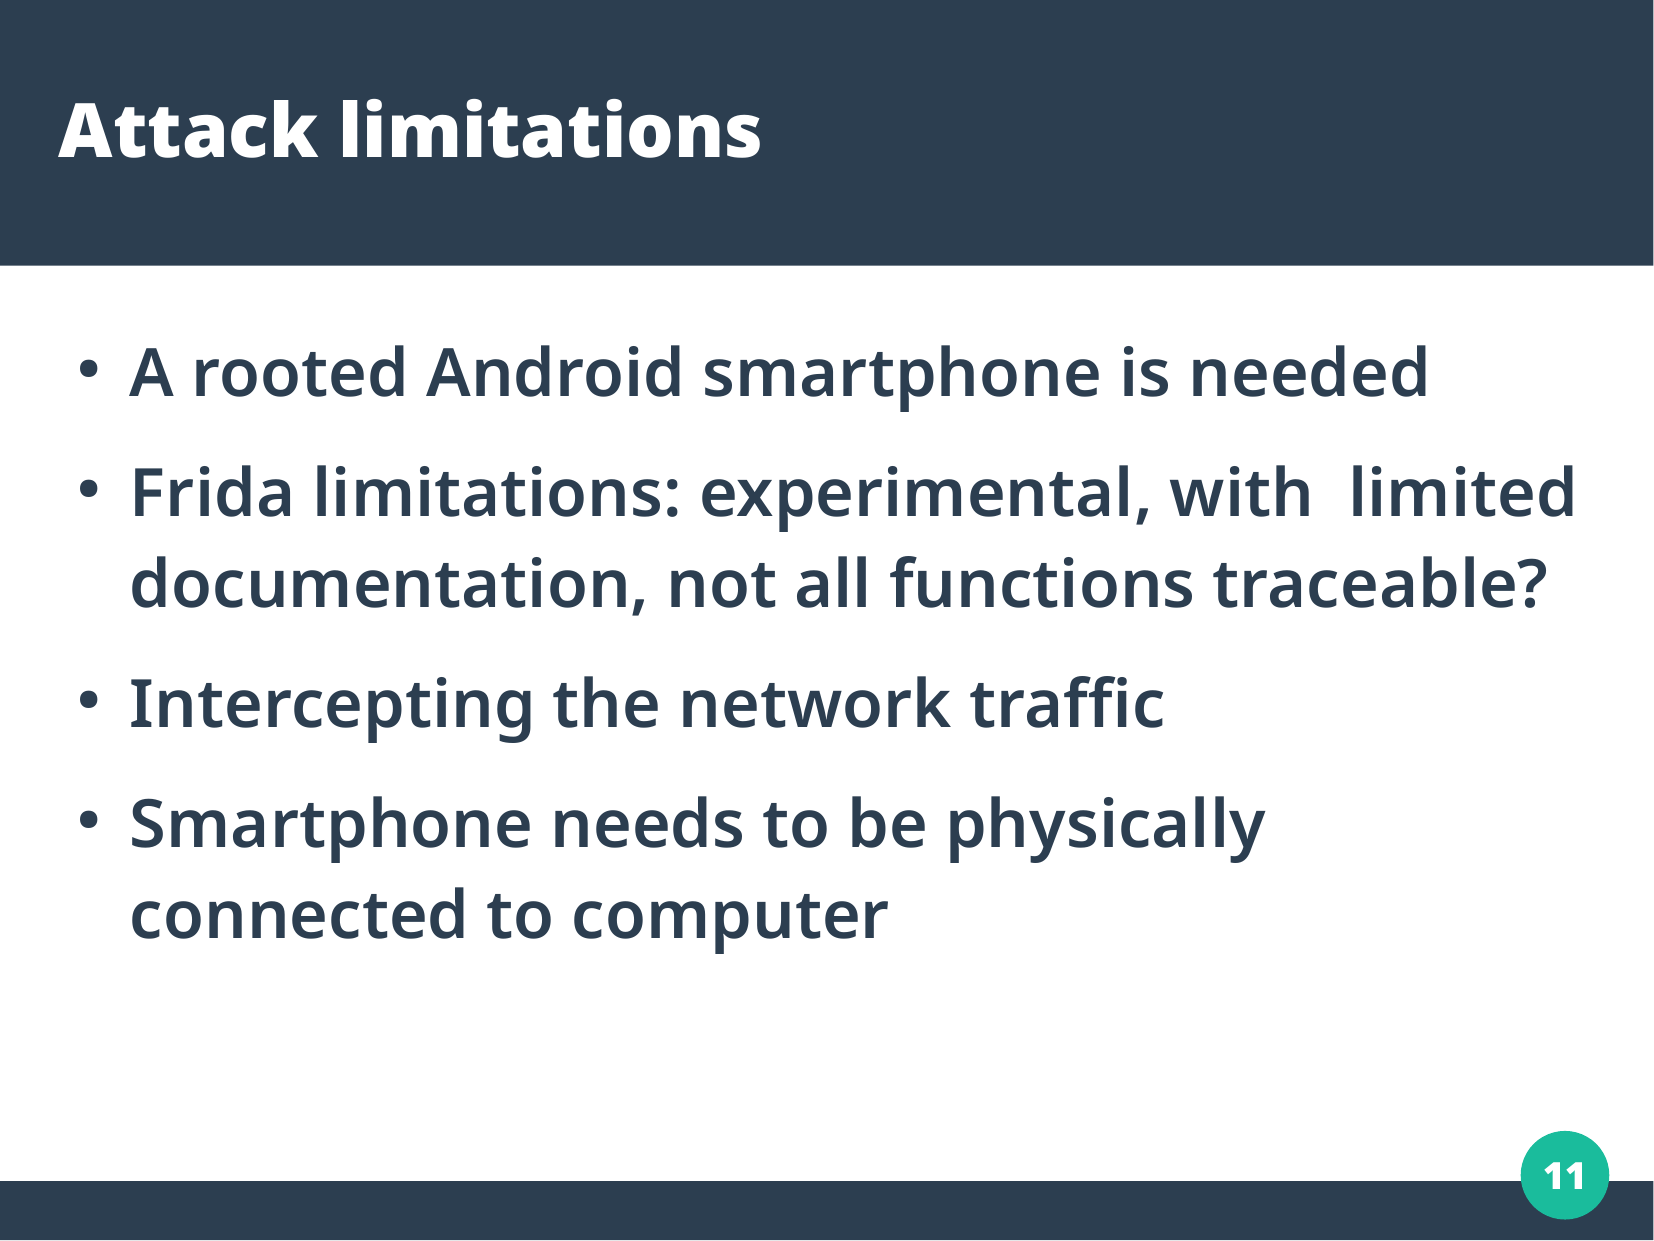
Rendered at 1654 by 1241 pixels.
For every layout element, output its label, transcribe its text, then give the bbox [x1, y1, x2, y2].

title Attack limitations [59, 49, 1595, 207]
list A rooted Android smartphone is needed Frida limitations: experimental, with limited documentation, not all functions traceable? Intercepting the network traffic Smartphone needs to be physically connected to computer [59, 324, 1595, 1152]
